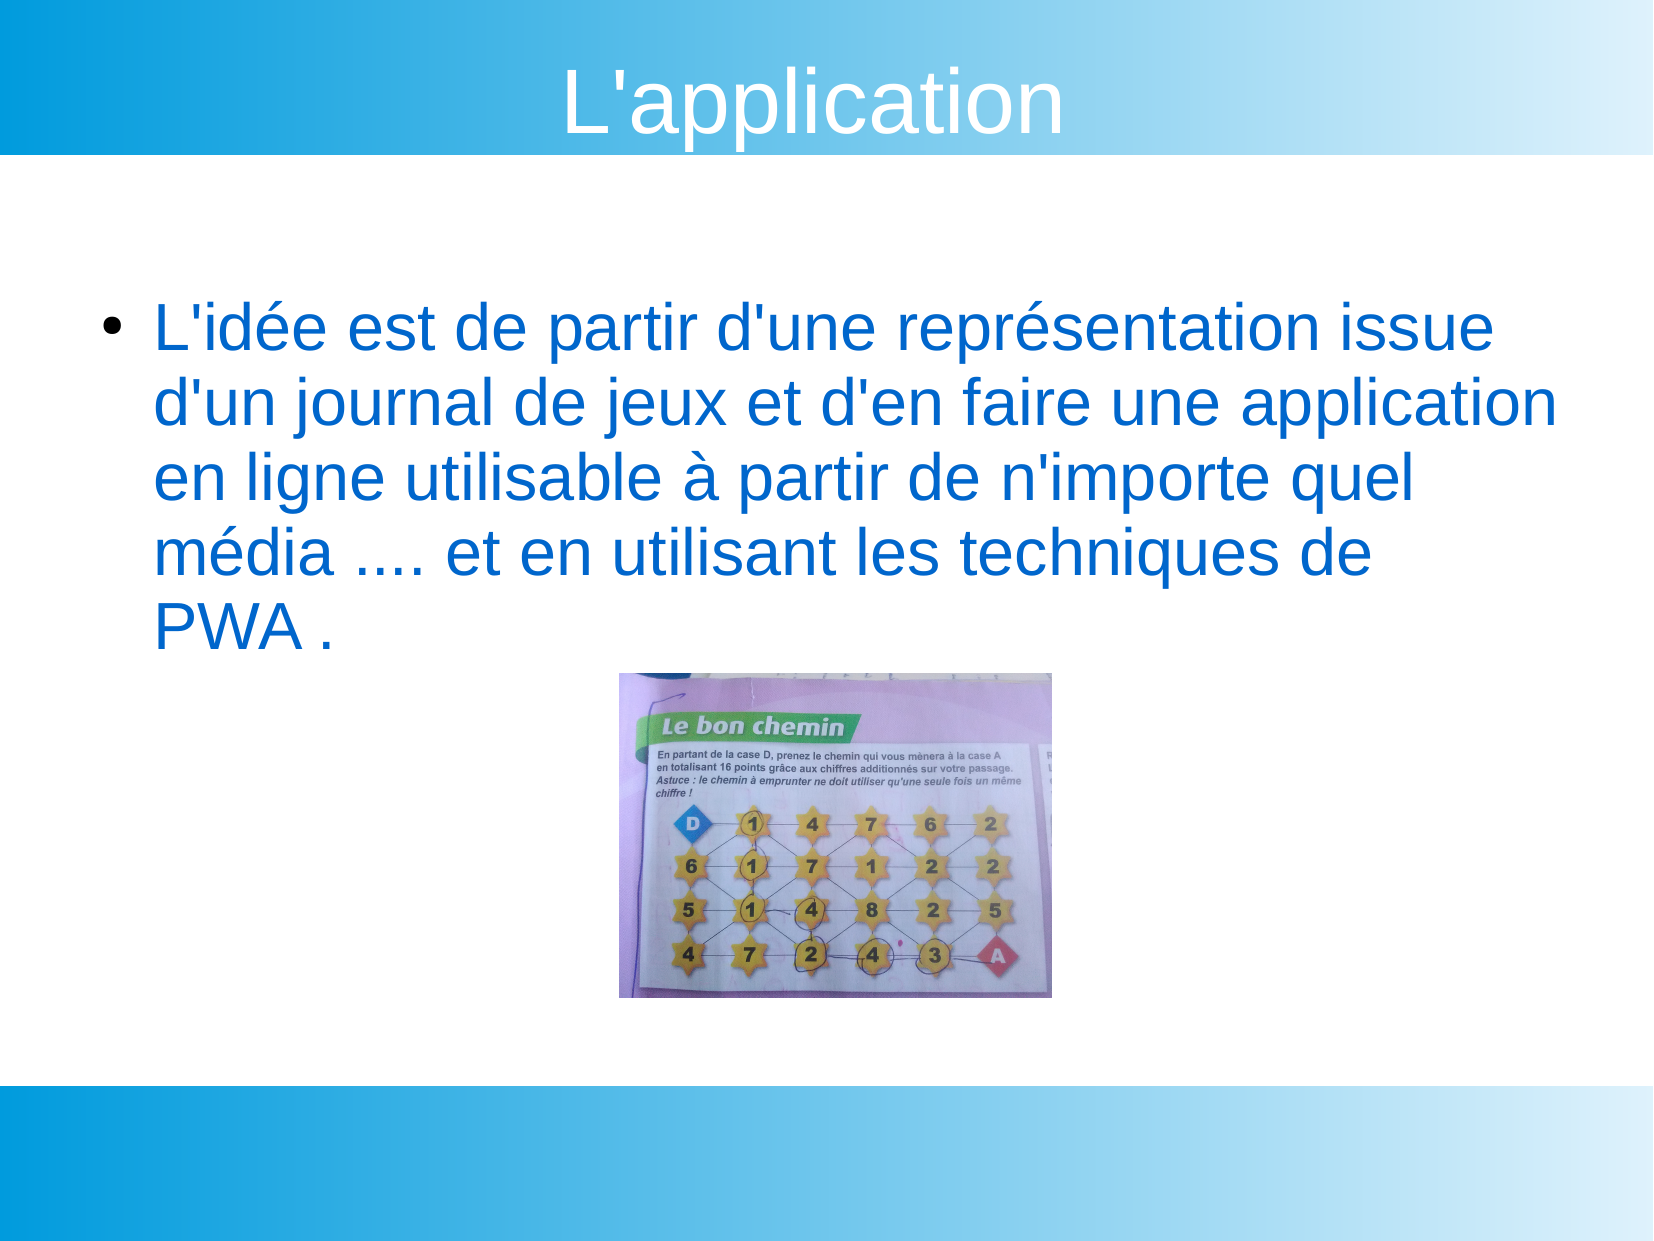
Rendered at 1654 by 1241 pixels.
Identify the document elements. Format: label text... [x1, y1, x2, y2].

list L'idée est de partir d'une représentation issue d'un journal de jeux et d'en faire une application en ligne utilisable à partir de n'importe quel média .... et en utilisant les techniques de PWA . [82, 290, 1571, 1010]
title L'application [82, 49, 1571, 155]
